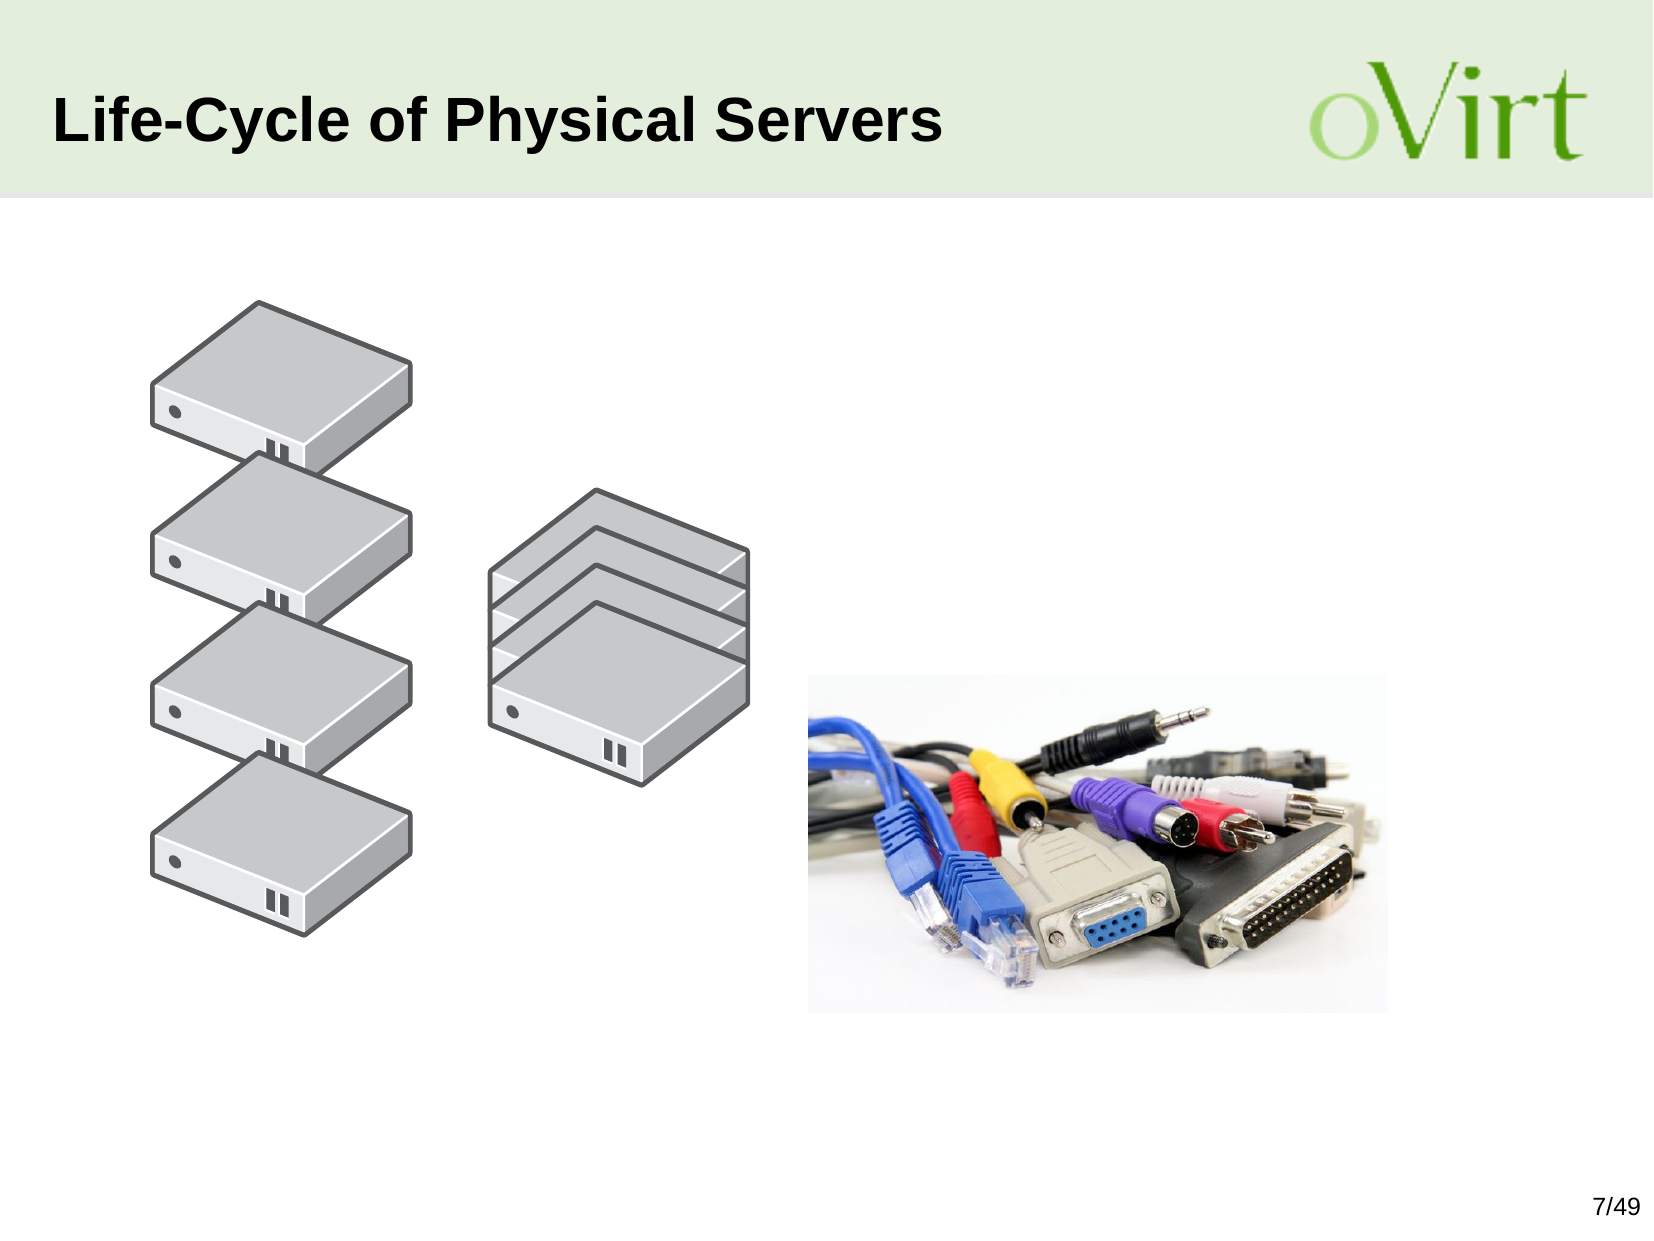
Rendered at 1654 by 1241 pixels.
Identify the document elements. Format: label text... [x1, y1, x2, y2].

picture [1289, 36, 1613, 181]
picture [150, 300, 413, 938]
picture [808, 675, 1388, 1013]
picture [487, 487, 751, 788]
title Life-Cycle of Physical Servers [52, 14, 1330, 154]
